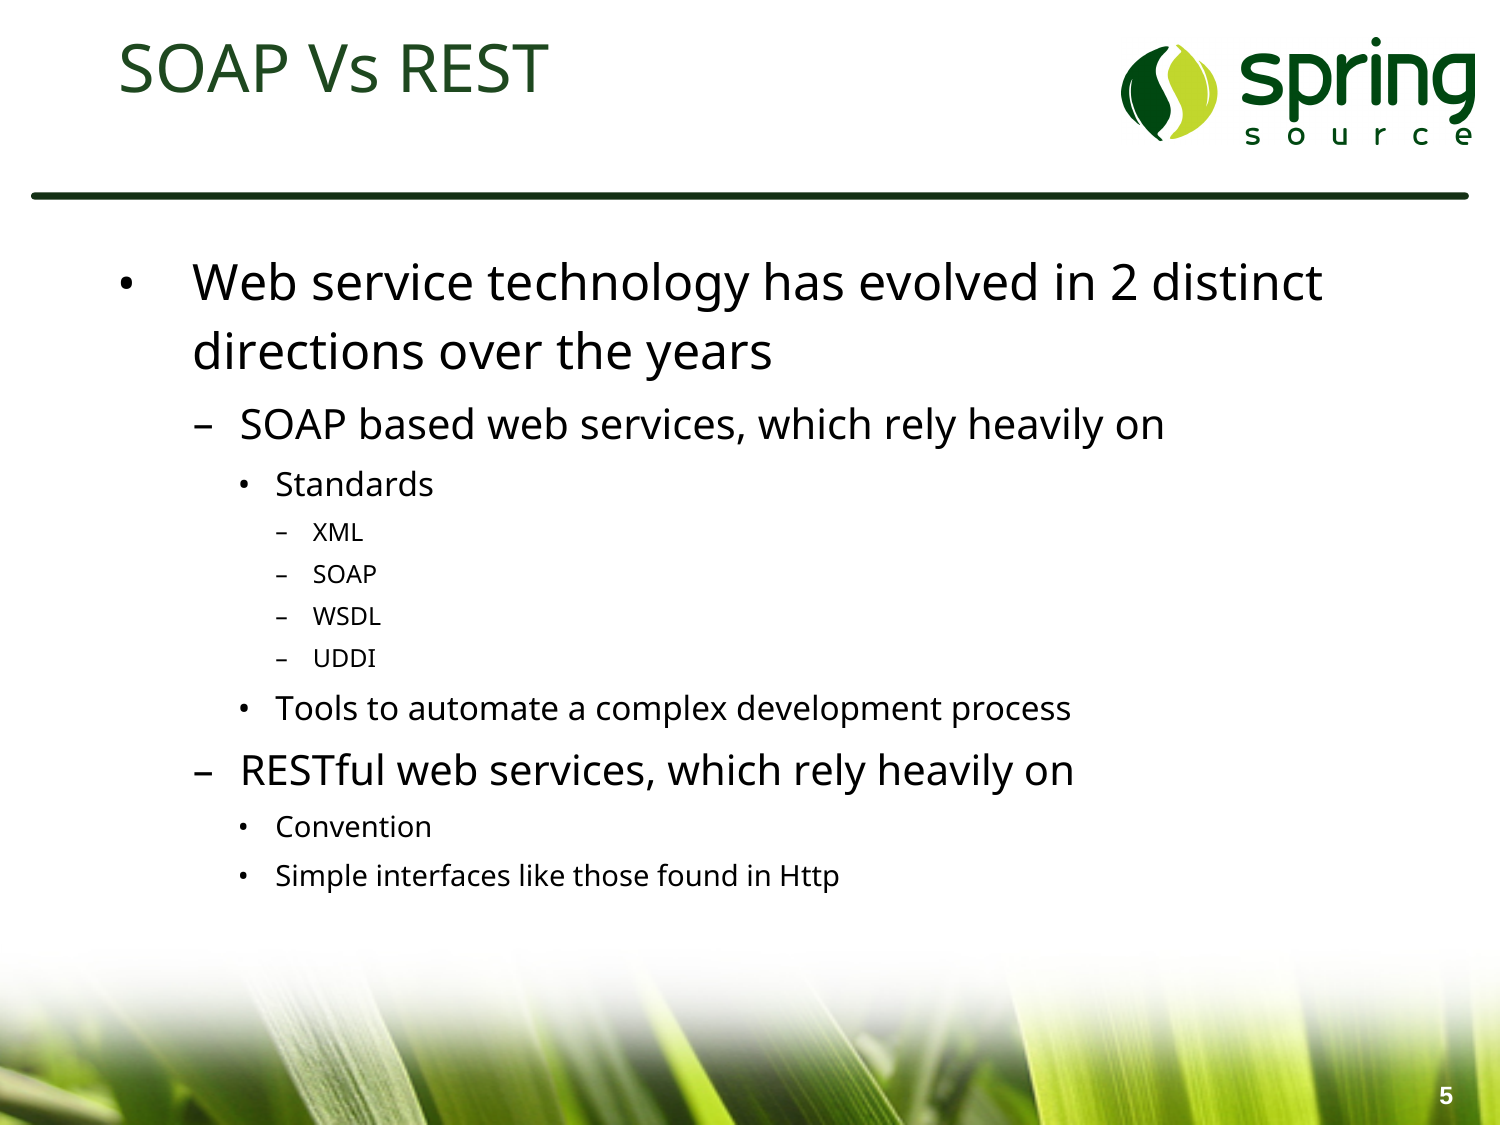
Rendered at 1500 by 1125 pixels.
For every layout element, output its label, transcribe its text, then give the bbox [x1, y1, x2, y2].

picture [1136, 37, 1475, 145]
title SOAP Vs REST [103, 13, 1136, 177]
list Web service technology has evolved in 2 distinct directions over the years SOAP based web services, which rely heavily on Standards XML SOAP WSDL UDDI Tools to automate a complex development process RESTful web services, which rely heavily on Convention Simple interfaces like those found in Http [103, 239, 1394, 926]
picture [0, 944, 1500, 1125]
